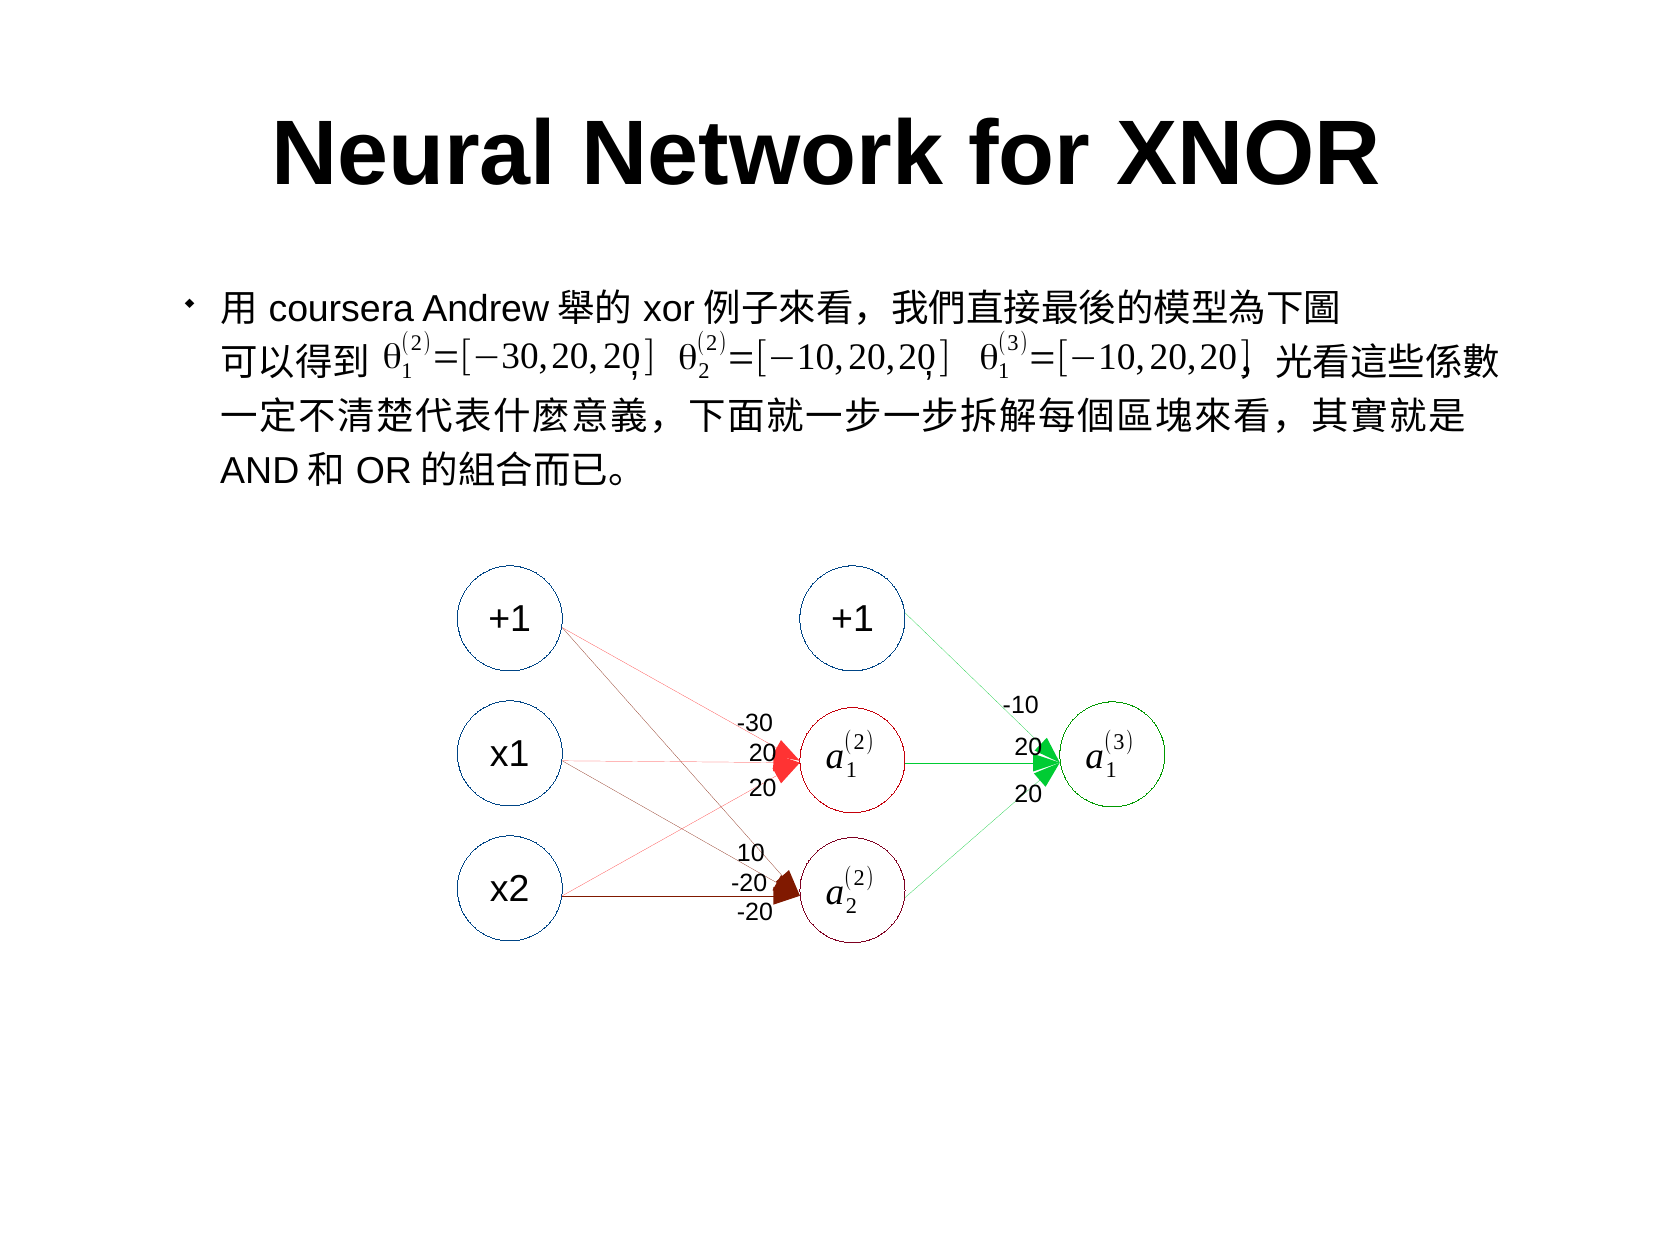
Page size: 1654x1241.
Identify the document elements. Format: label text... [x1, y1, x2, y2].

text_box [799, 707, 905, 813]
text_box 20 [733, 730, 792, 766]
text_box 20 [733, 766, 792, 810]
text_box [1059, 701, 1165, 807]
text_box x2 [457, 835, 563, 941]
chart [819, 729, 880, 783]
chart [671, 330, 956, 384]
text_box +1 [457, 565, 563, 671]
text_box 20 [999, 772, 1058, 816]
chart [973, 330, 1257, 384]
chart [819, 865, 880, 919]
chart [376, 330, 661, 384]
text_box 用coursera Andrew舉的xor例子來看，我們直接最後的模型為下圖 可以得到 , , ，光看這些係數一定不清楚代表什麼意義，下面就一步一步拆解每個區塊來看，其實就是AND和OR的組合而已。 [170, 270, 1516, 482]
text_box [799, 837, 906, 943]
text_box x1 [457, 700, 563, 806]
title Neural Network for XNOR [82, 49, 1571, 257]
text_box -20 [722, 890, 789, 934]
chart [1079, 729, 1140, 783]
text_box -10 [987, 683, 1054, 727]
text_box +1 [799, 565, 905, 671]
text_box 20 [999, 725, 1058, 769]
text_box 10 [722, 831, 780, 861]
text_box -30 [722, 701, 789, 745]
text_box -20 [716, 861, 783, 905]
